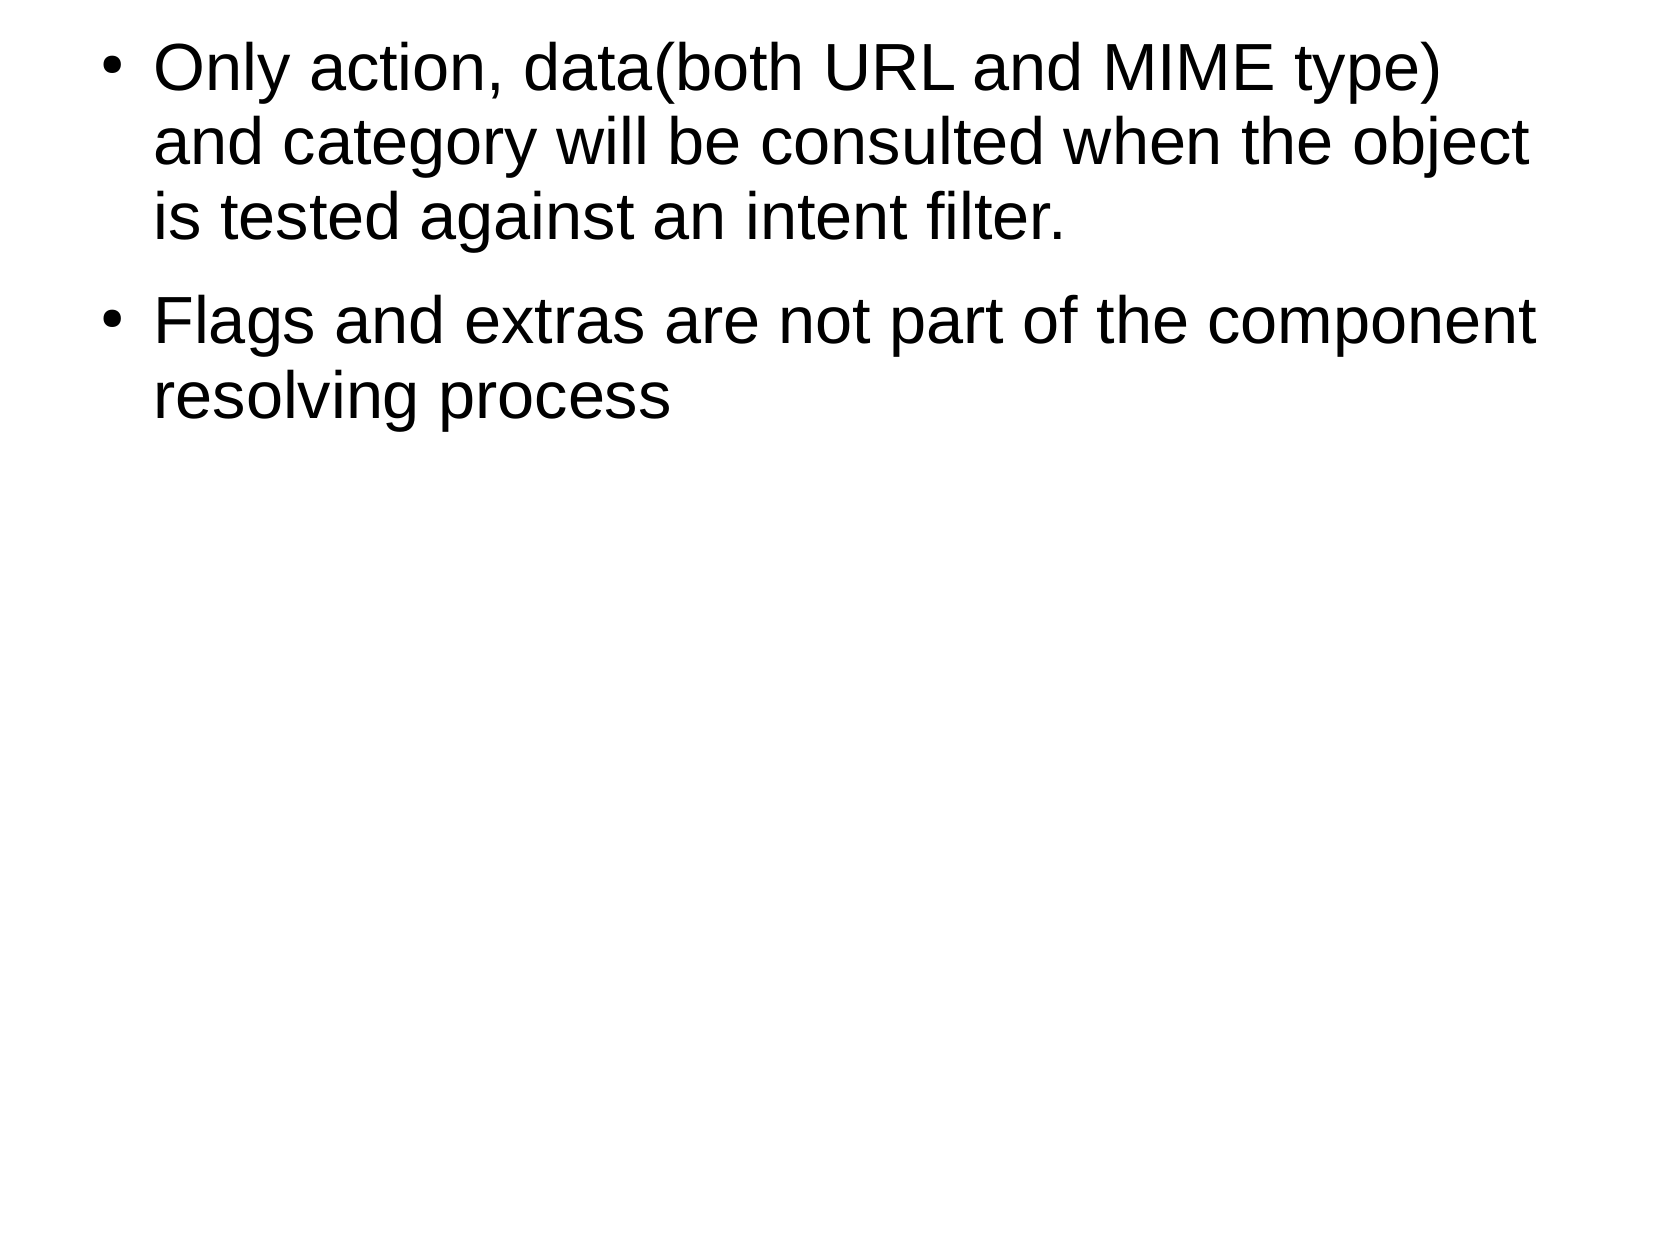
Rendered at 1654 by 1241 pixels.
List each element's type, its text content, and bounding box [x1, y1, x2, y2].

list Only action, data(both URL and MIME type) and category will be consulted when the object is tested against an intent filter. Flags and extras are not part of the component resolving process [82, 29, 1571, 1182]
